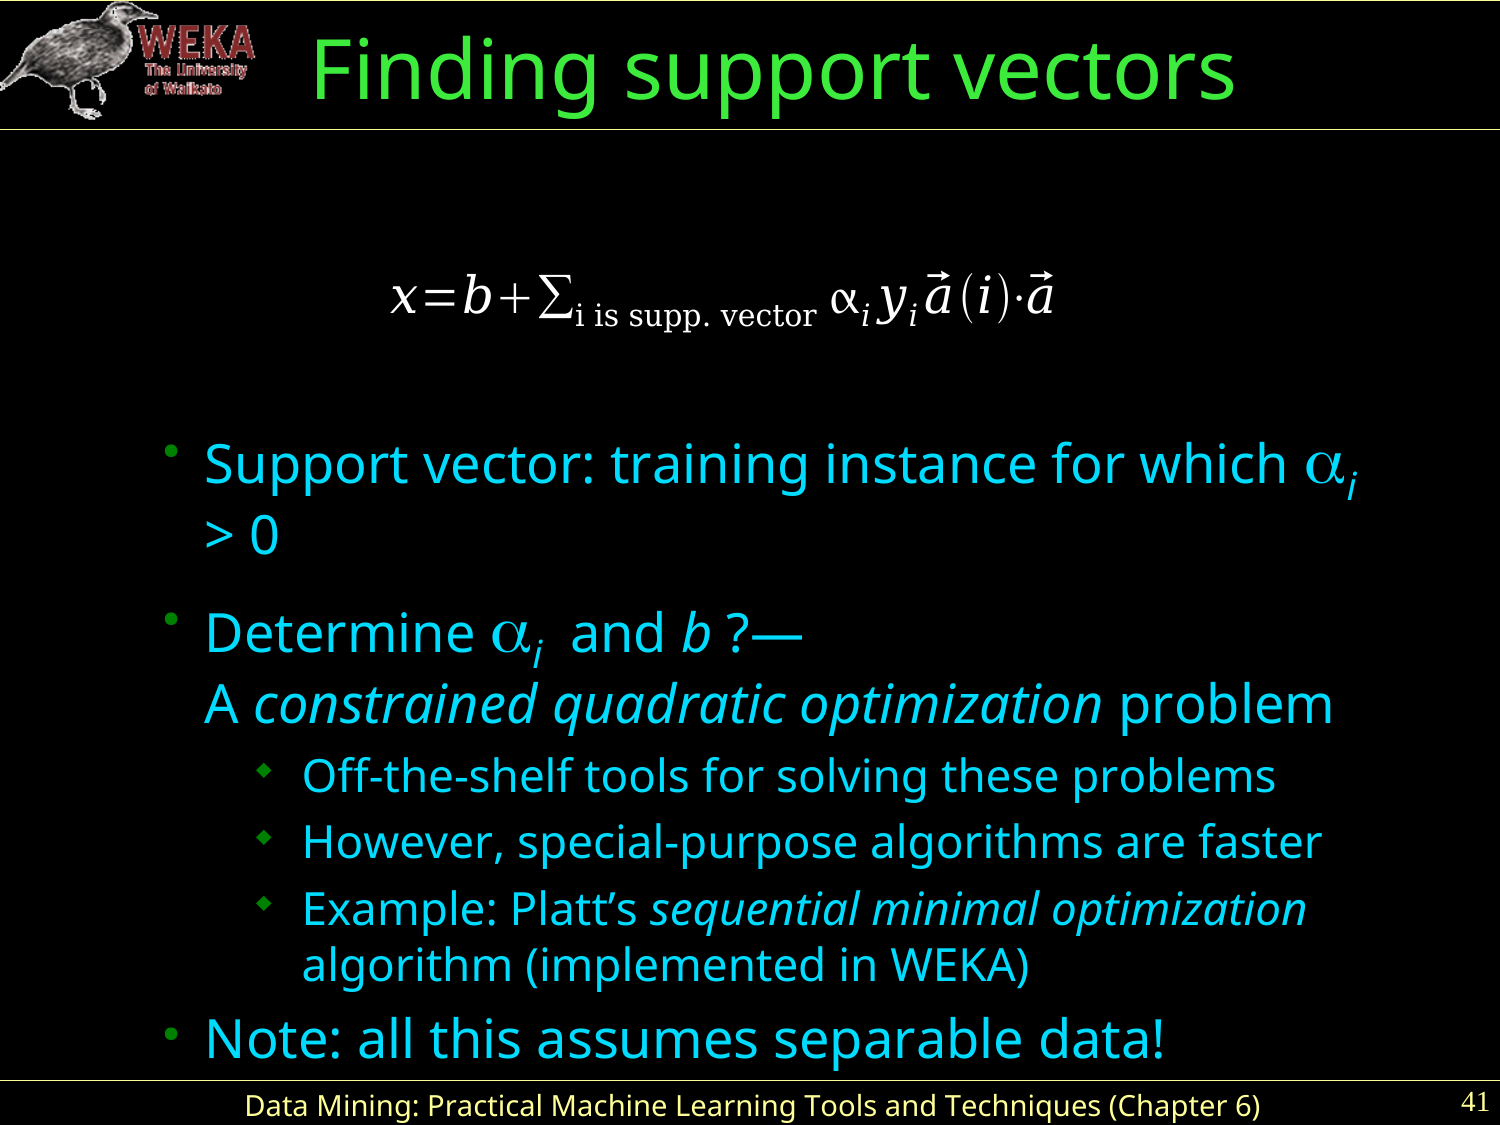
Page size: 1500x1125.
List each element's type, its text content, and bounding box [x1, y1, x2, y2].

title Finding support vectors [295, 0, 1500, 148]
list Support vector: training instance for which i > 0 Determine i and b ?— A constrained quadratic optimization problem Off-the-shelf tools for solving these problems However, special-purpose algorithms are faster Example: Platt’s sequential minimal optimization algorithm (implemented in WEKA) Note: all this assumes separable data! [147, 405, 1386, 1032]
picture [0, 1, 266, 129]
chart [382, 265, 1063, 335]
